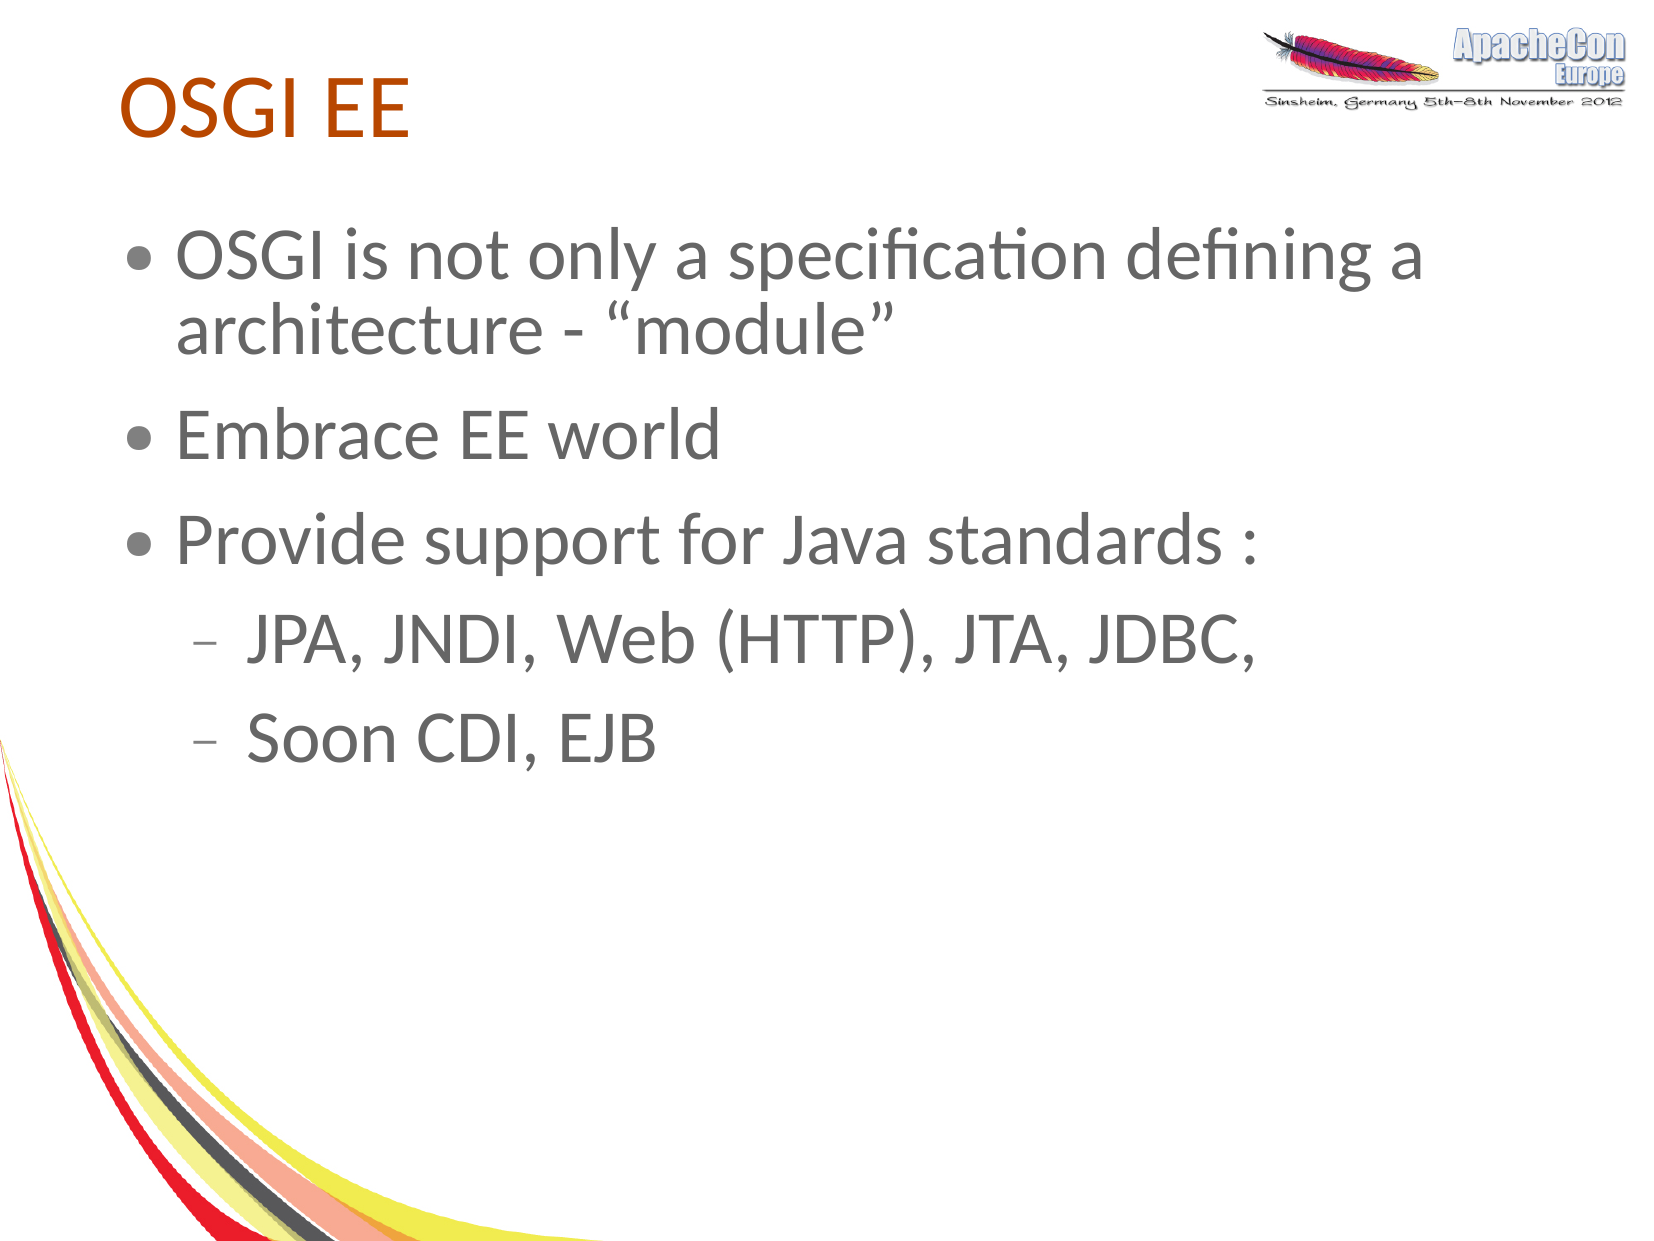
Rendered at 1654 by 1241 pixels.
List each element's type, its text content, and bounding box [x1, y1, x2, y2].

list OSGI is not only a specification defining a architecture - “module” Embrace EE world Provide support for Java standards : JPA, JNDI, Web (HTTP), JTA, JDBC, Soon CDI, EJB [105, 223, 1576, 1141]
title OSGI EE [59, 59, 1418, 171]
picture [0, 0, 1654, 1241]
